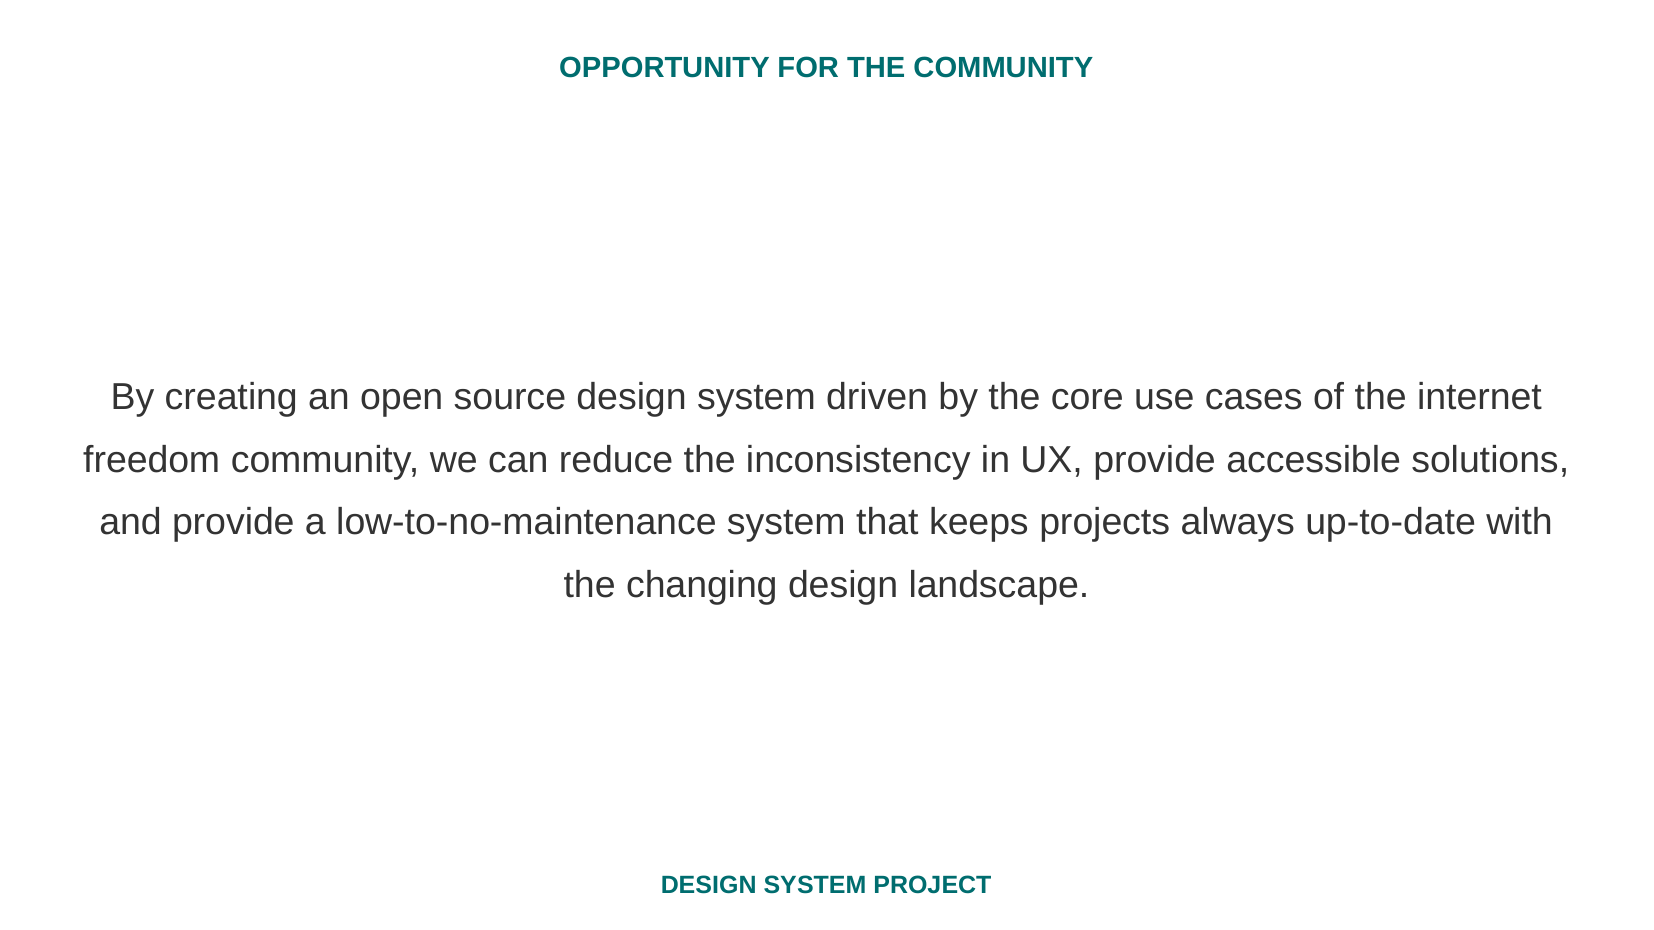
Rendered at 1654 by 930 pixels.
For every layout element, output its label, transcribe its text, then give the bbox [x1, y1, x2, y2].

title DESIGN SYSTEM PROJECT [0, 840, 1653, 930]
list By creating an open source design system driven by the core use cases of the internet freedom community, we can reduce the inconsistency in UX, provide accessible solutions, and provide a low-to-no-maintenance system that keeps projects always up-to-date with the changing design landscape. [82, 134, 1571, 826]
title OPPORTUNITY FOR THE COMMUNITY [0, 0, 1653, 135]
